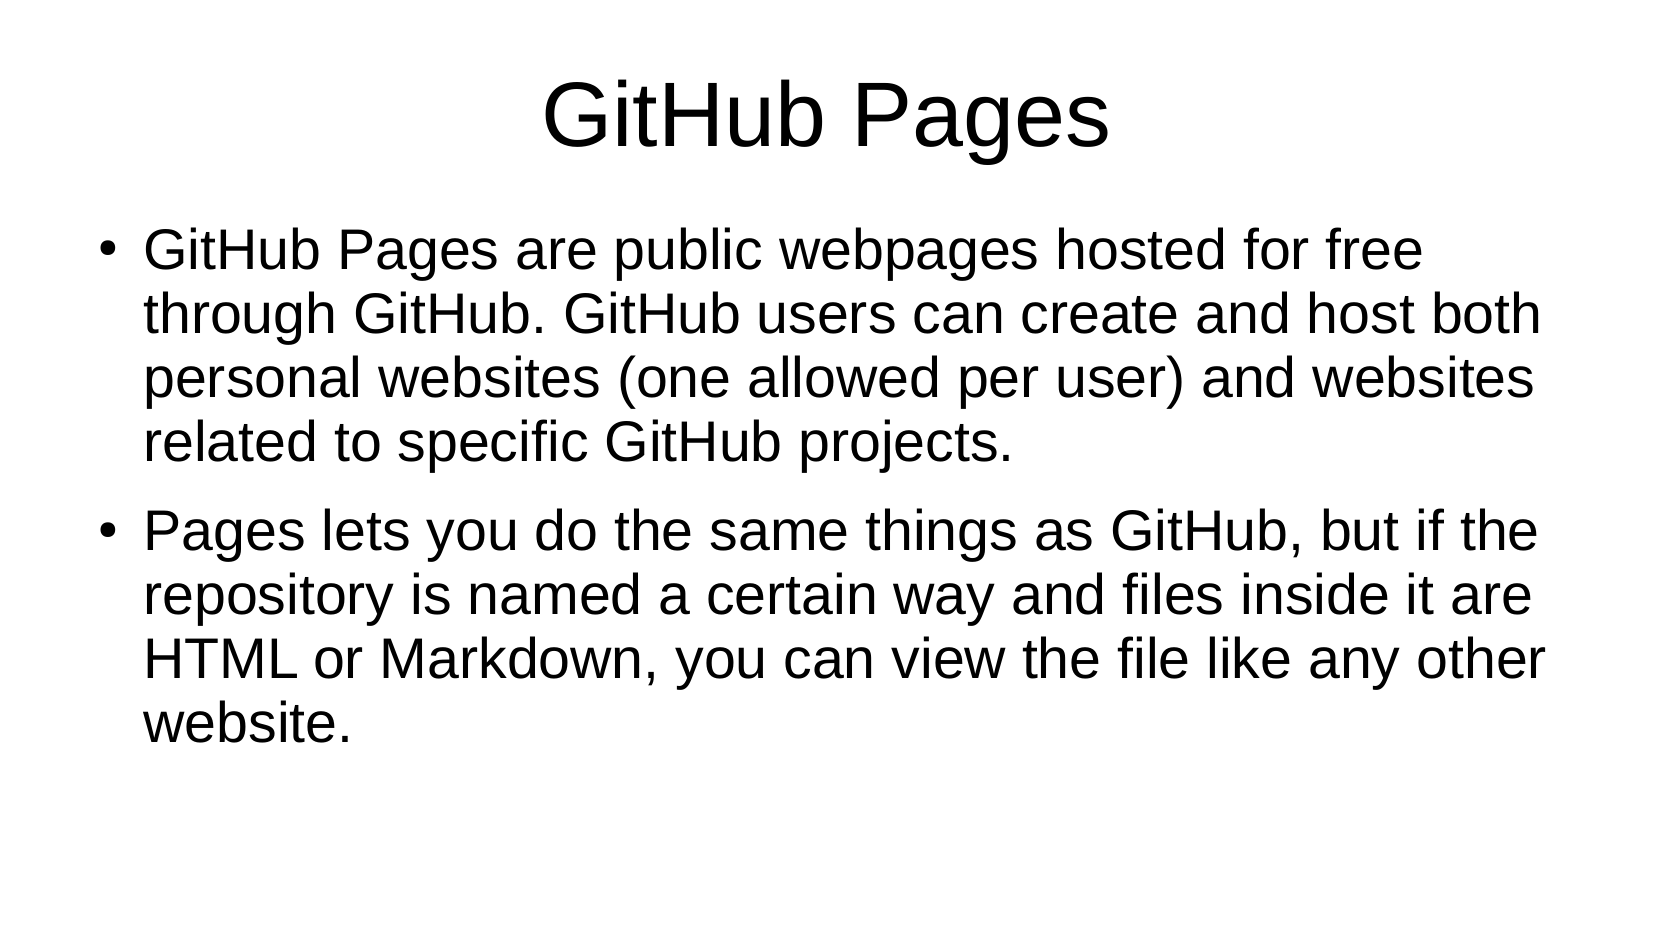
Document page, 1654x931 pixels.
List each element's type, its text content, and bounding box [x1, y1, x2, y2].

list GitHub Pages are public webpages hosted for free through GitHub. GitHub users can create and host both personal websites (one allowed per user) and websites related to specific GitHub projects. Pages lets you do the same things as GitHub, but if the repository is named a certain way and files inside it are HTML or Markdown, you can view the file like any other website. [82, 217, 1571, 758]
title GitHub Pages [82, 37, 1571, 193]
